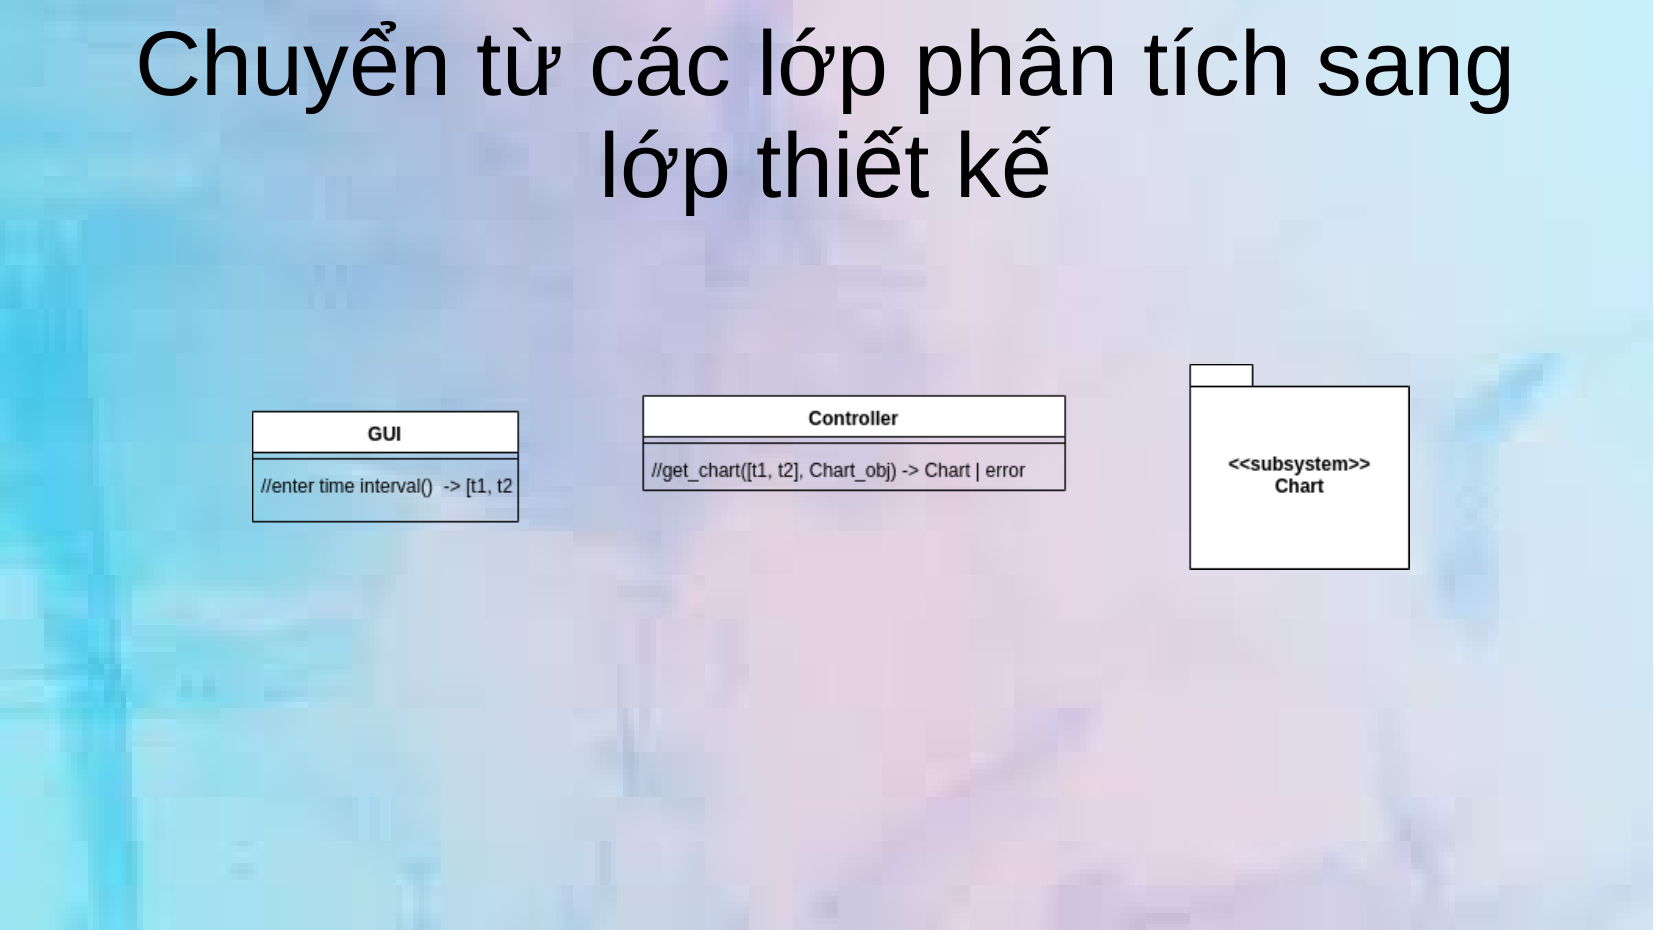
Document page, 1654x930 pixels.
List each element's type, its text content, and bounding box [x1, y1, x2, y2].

title Chuyển từ các lớp phân tích sang lớp thiết kế [82, 12, 1571, 217]
picture [0, 0, 1654, 930]
